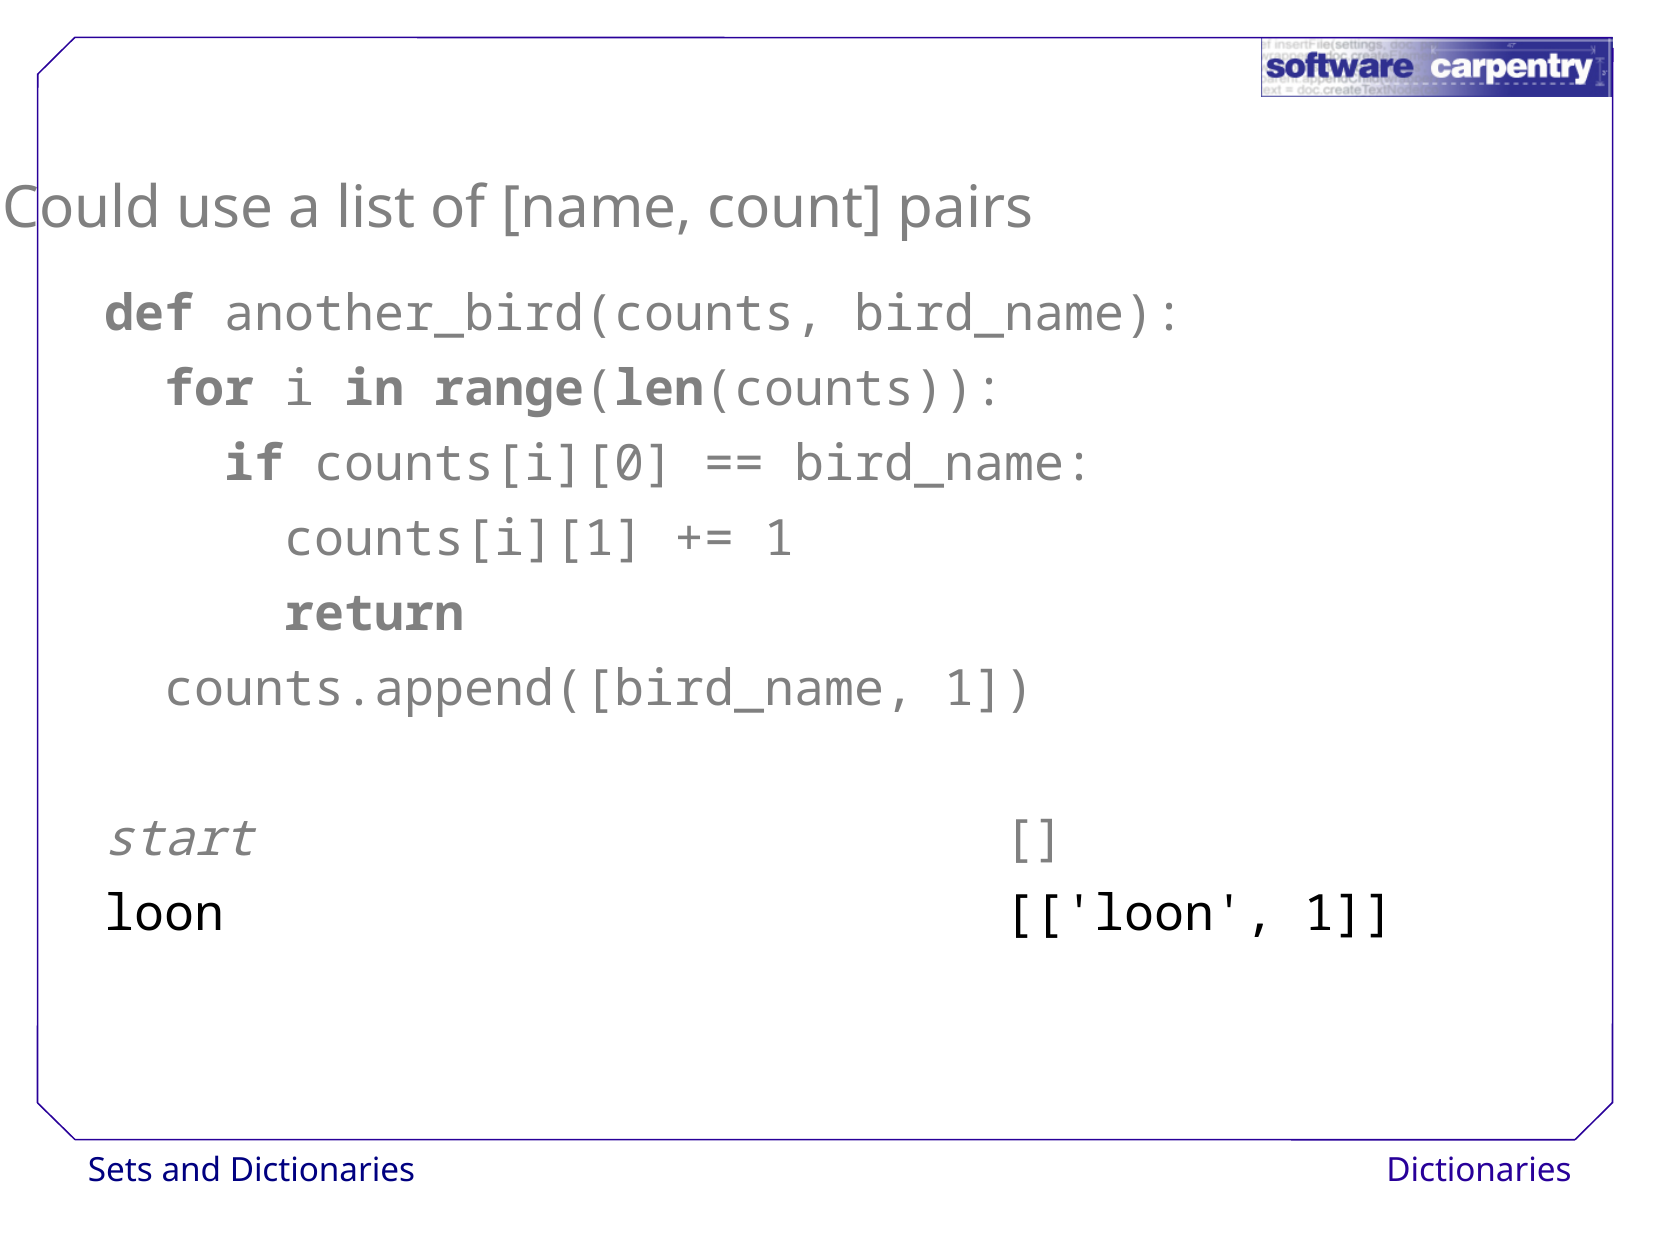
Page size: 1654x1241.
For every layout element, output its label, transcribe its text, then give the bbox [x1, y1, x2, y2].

text_box def another_bird(counts, bird_name): for i in range(len(counts)): if counts[i][0] == bird_name: counts[i][1] += 1 return counts.append([bird_name, 1]) start [] loon [['loon', 1]] [89, 258, 1512, 1096]
text_box Could use a list of [name, count] pairs [0, 126, 1214, 248]
picture [1261, 39, 1613, 97]
